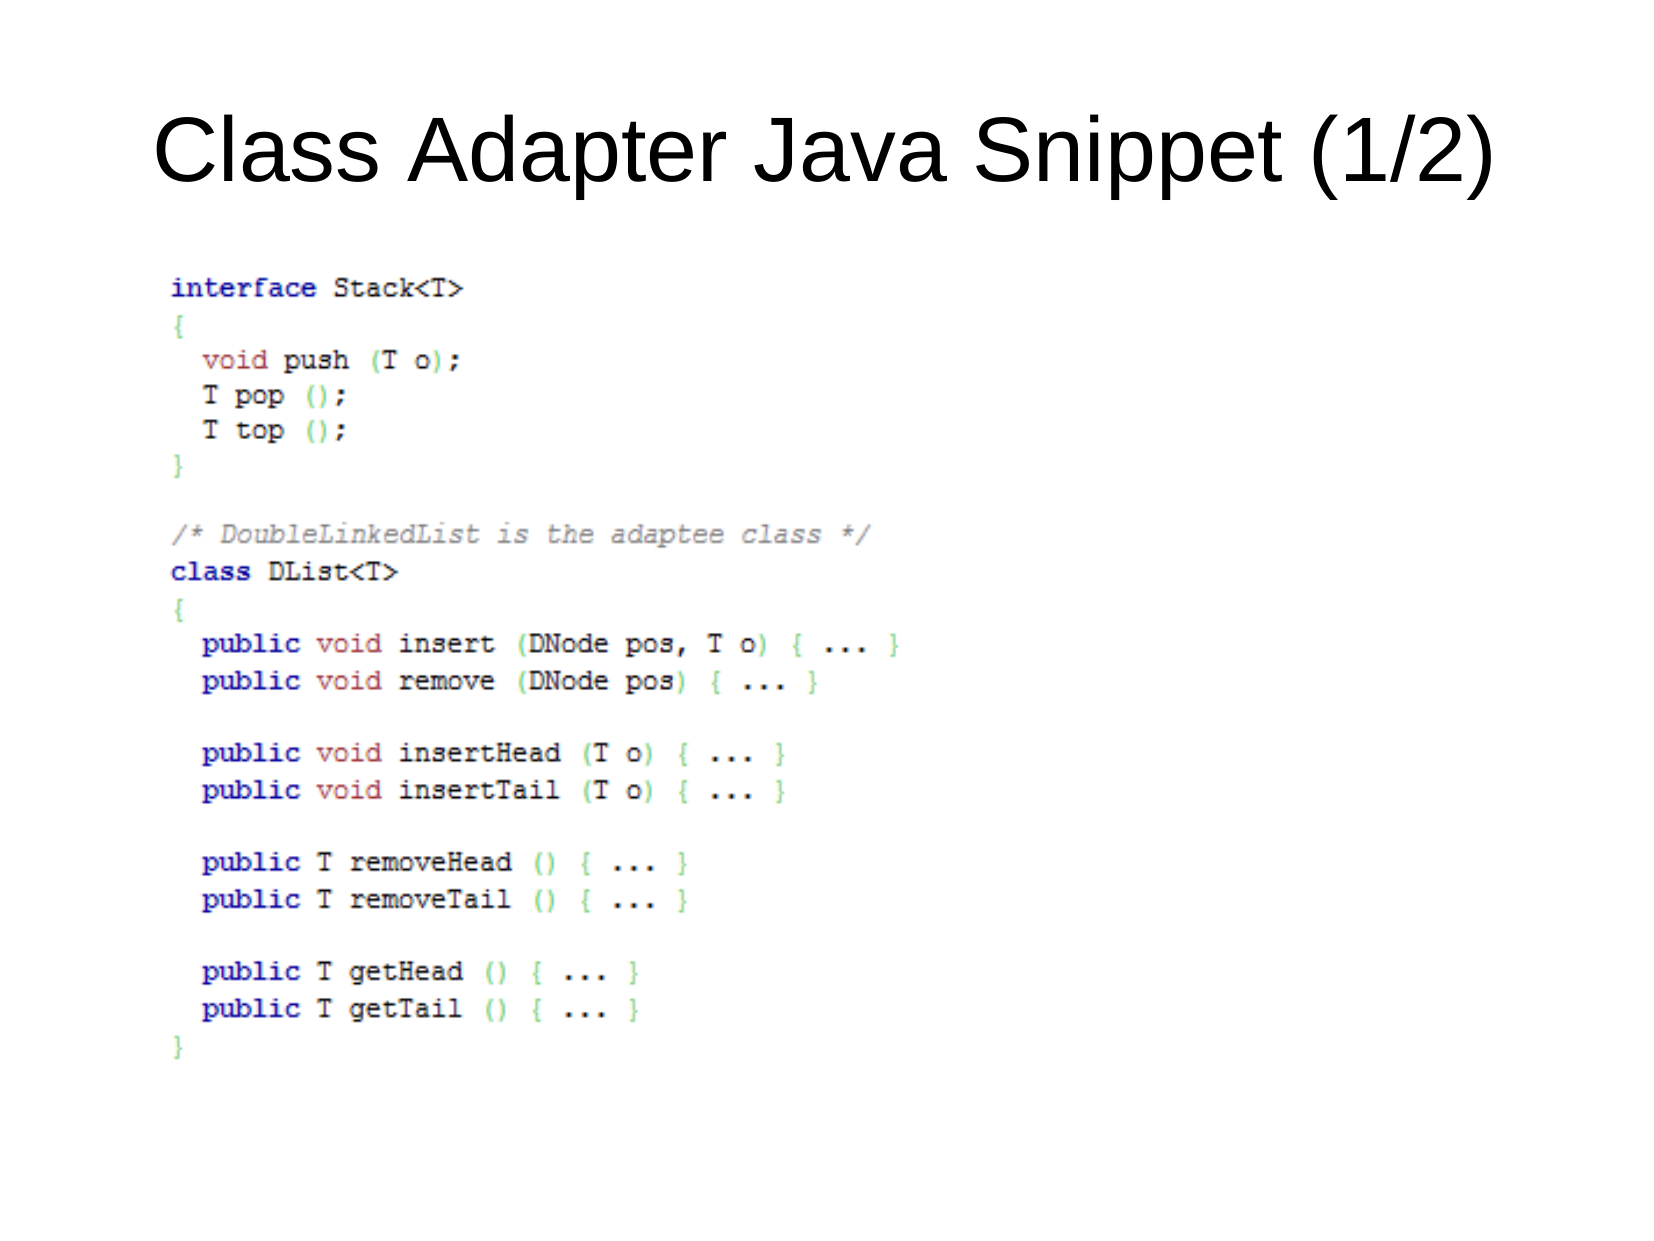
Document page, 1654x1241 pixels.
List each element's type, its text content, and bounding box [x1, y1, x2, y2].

picture [164, 274, 1203, 1062]
title Class Adapter Java Snippet (1/2) [82, 56, 1570, 249]
